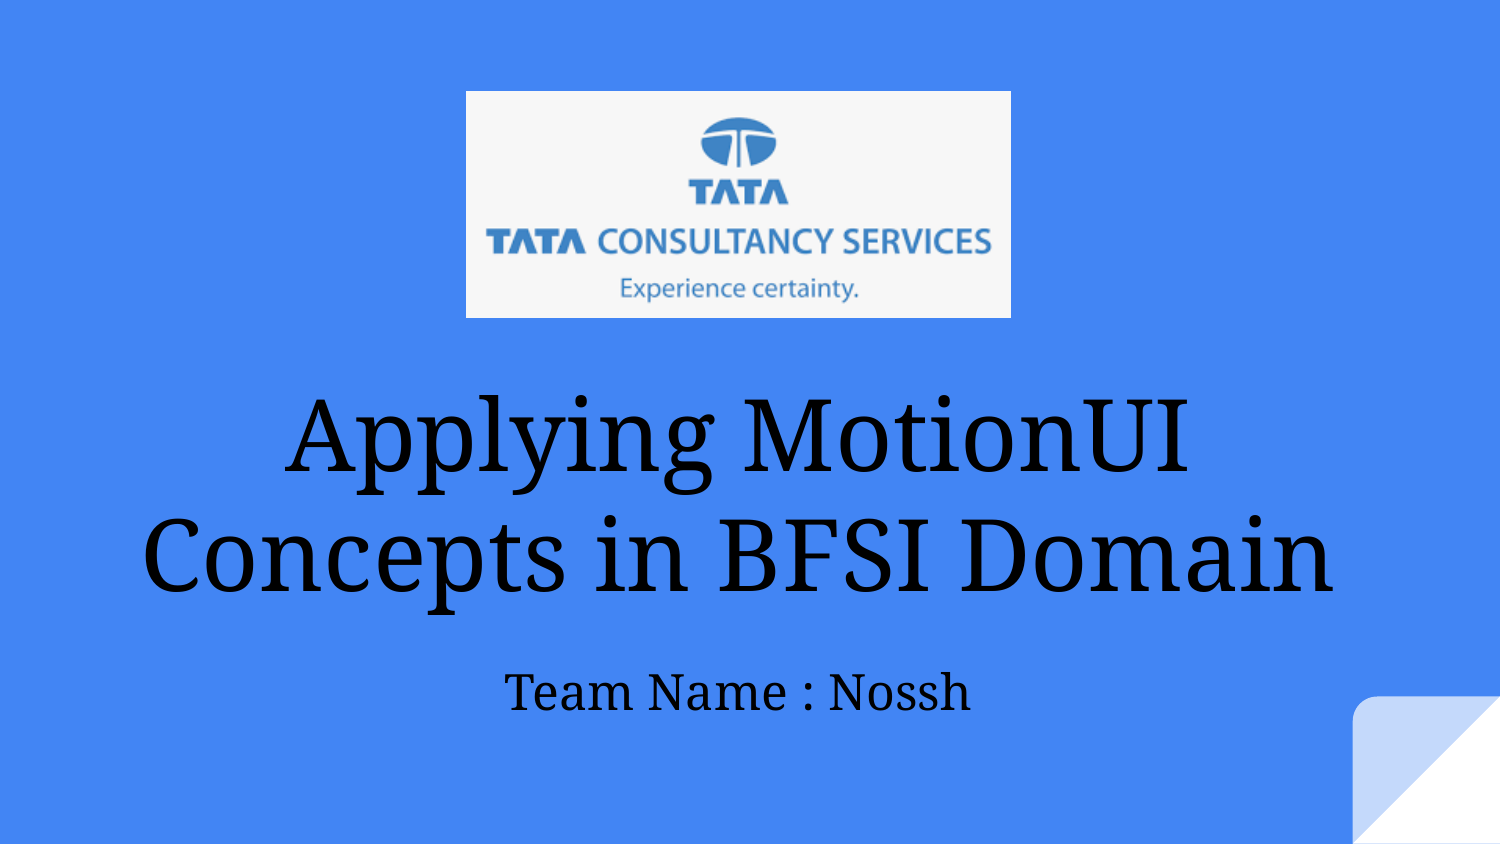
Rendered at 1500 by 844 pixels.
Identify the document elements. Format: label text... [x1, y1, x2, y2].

picture [466, 91, 1011, 318]
subtitle Team Name : Nossh [64, 645, 1413, 717]
title Applying MotionUI Concepts in BFSI Domain [64, 473, 1413, 627]
